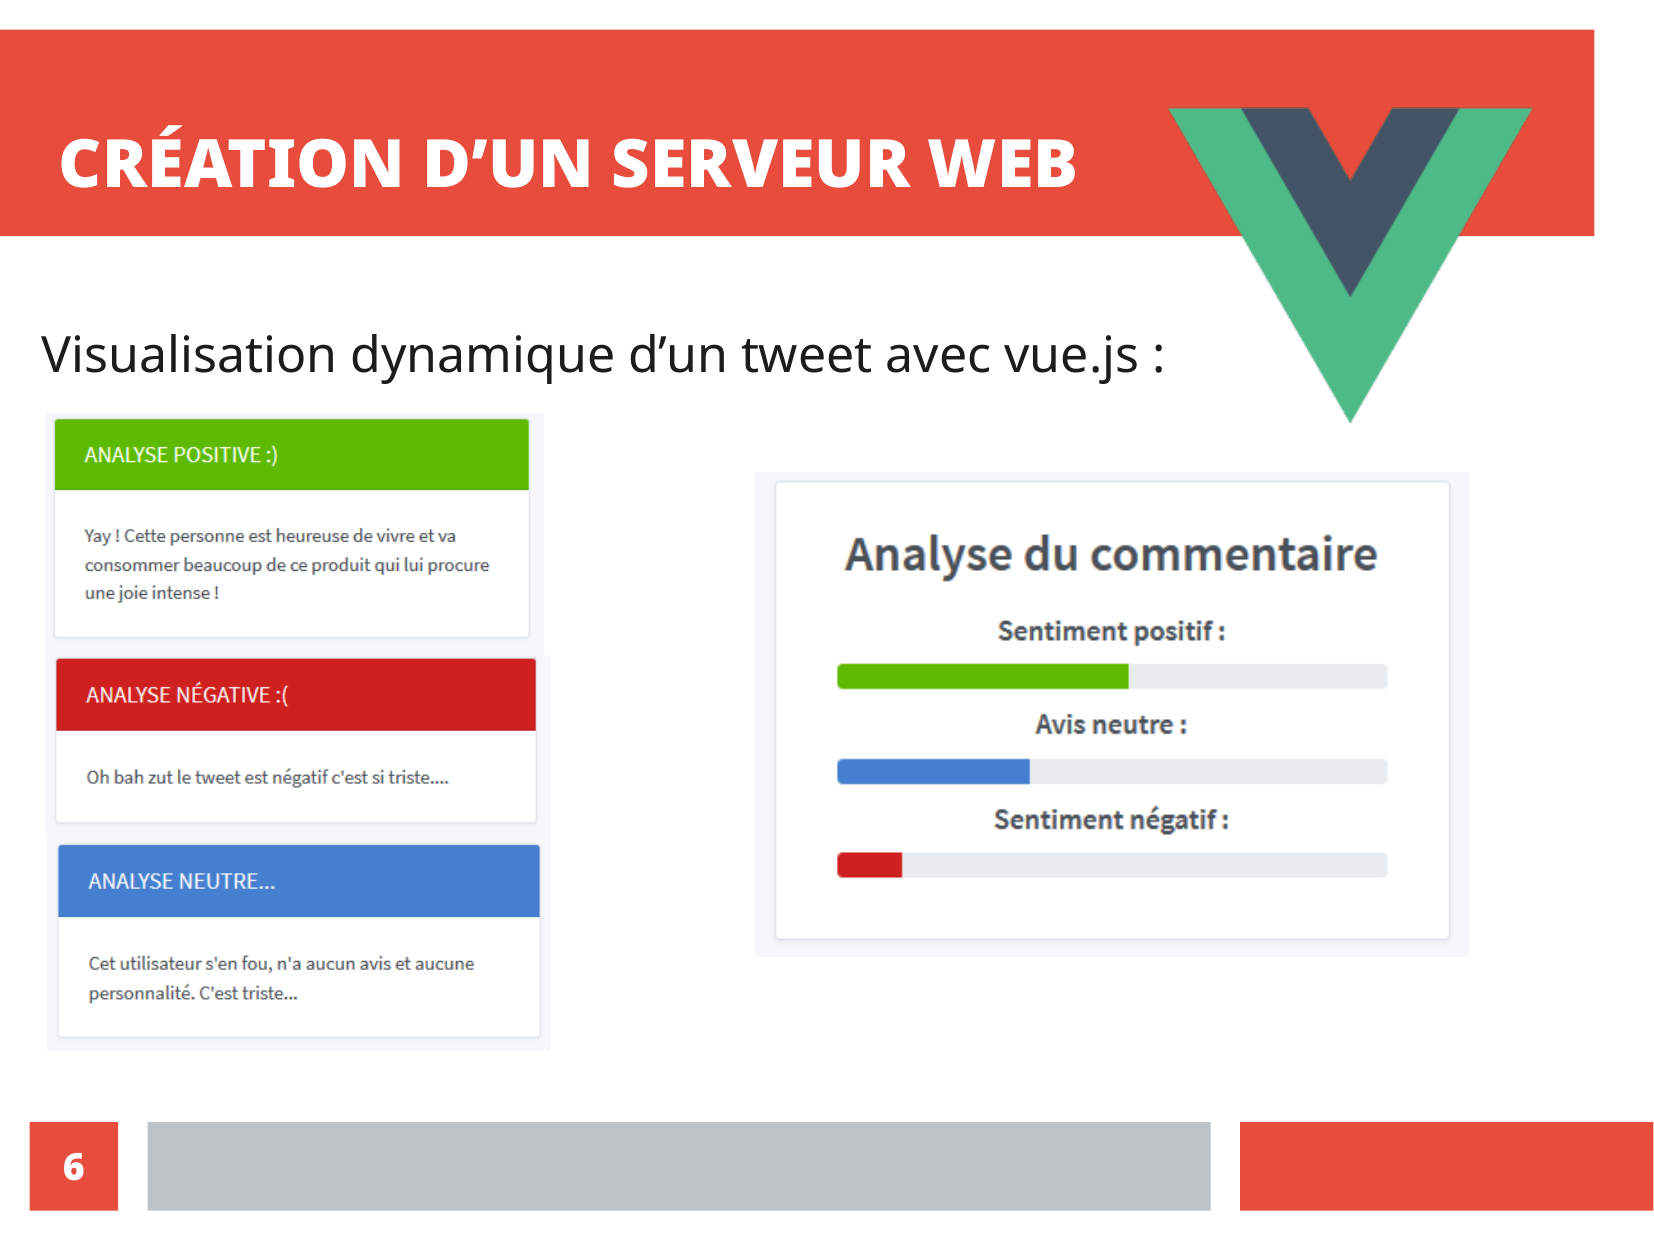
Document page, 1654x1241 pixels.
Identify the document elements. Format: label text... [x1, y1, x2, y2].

title CRÉATION D’UN SERVEUR WEB [59, 59, 1062, 207]
picture [755, 0, 1619, 957]
picture [45, 413, 550, 1051]
list Visualisation dynamique d’un tweet avec vue.js : [41, 318, 1607, 1093]
